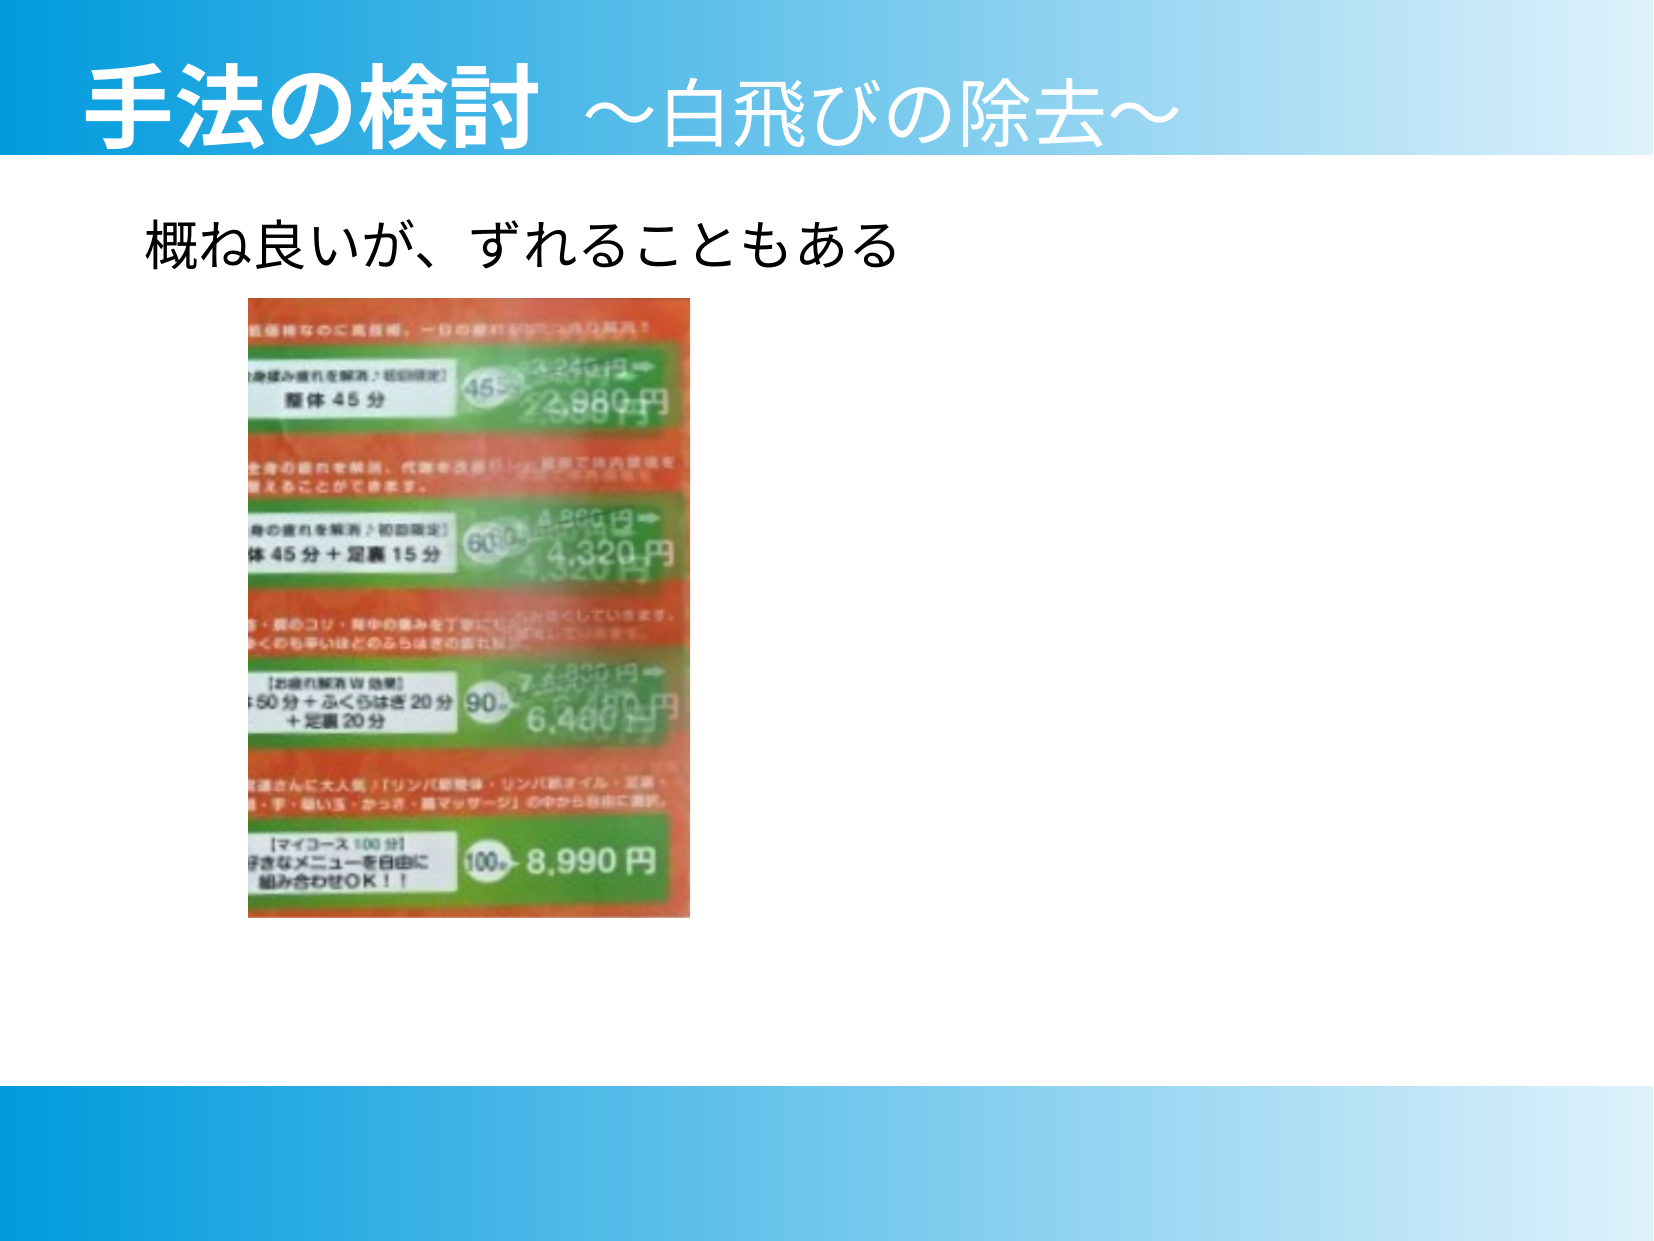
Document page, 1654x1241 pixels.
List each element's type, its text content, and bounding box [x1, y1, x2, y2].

text_box 概ね良いが、ずれることもある [129, 194, 969, 325]
picture [248, 325, 691, 918]
title 手法の検討 〜白飛びの除去〜 [82, 32, 1571, 171]
